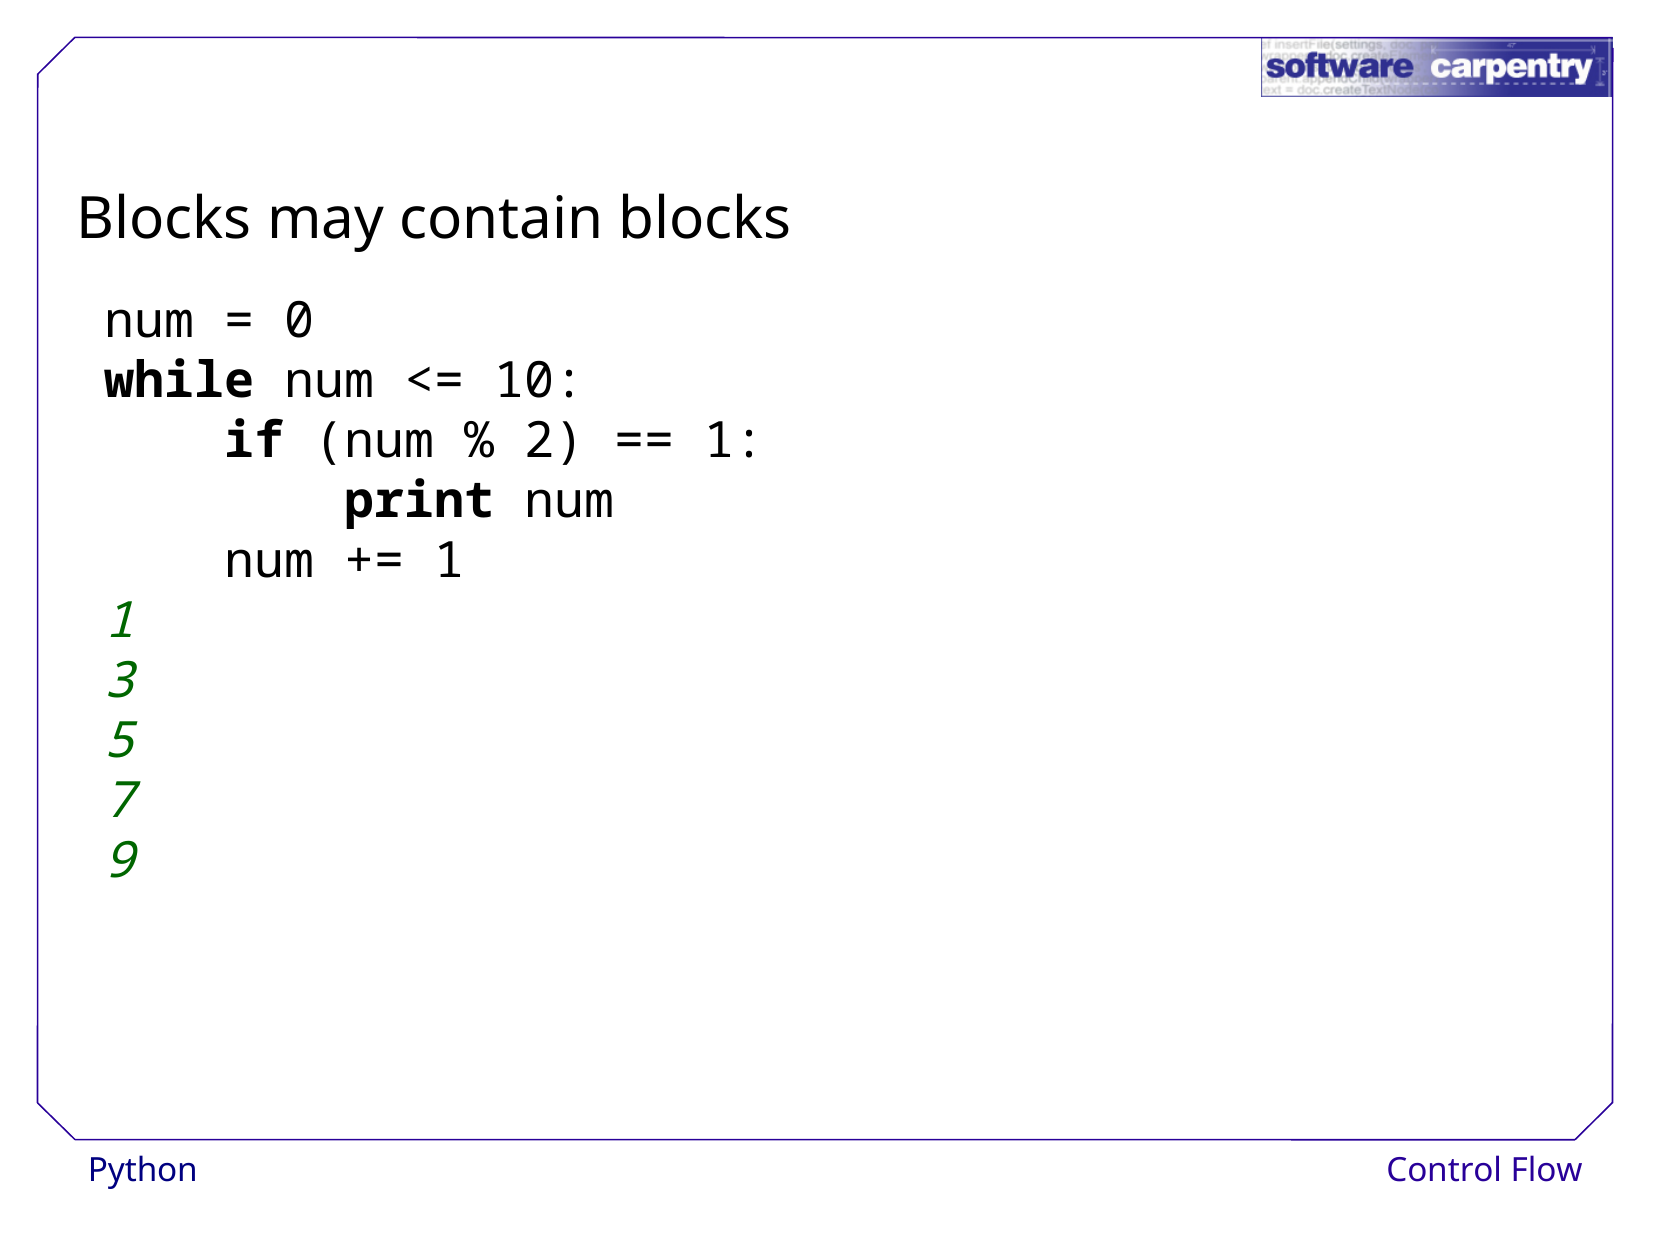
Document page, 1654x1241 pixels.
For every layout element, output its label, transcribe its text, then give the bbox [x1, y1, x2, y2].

picture [1261, 39, 1613, 97]
text_box num = 0 while num <= 10: if (num % 2) == 1: print num num += 1 1 3 5 7 9 [89, 279, 1512, 980]
text_box Blocks may contain blocks [62, 138, 957, 259]
